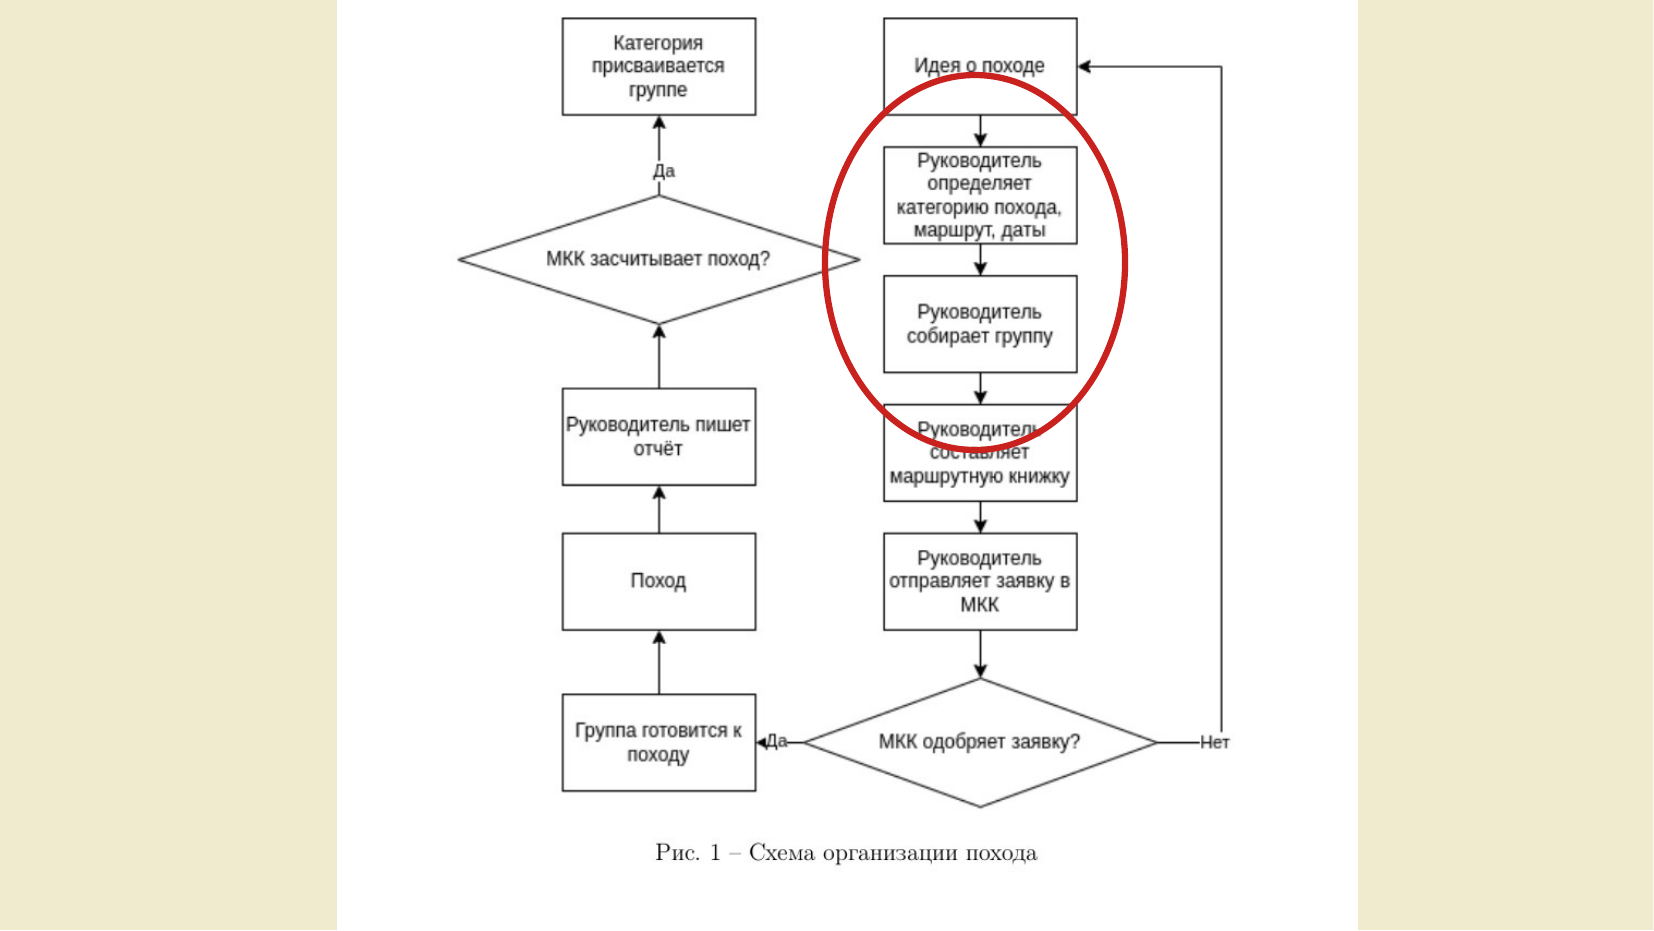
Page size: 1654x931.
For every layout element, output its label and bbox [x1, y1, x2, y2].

picture [337, 0, 1358, 931]
